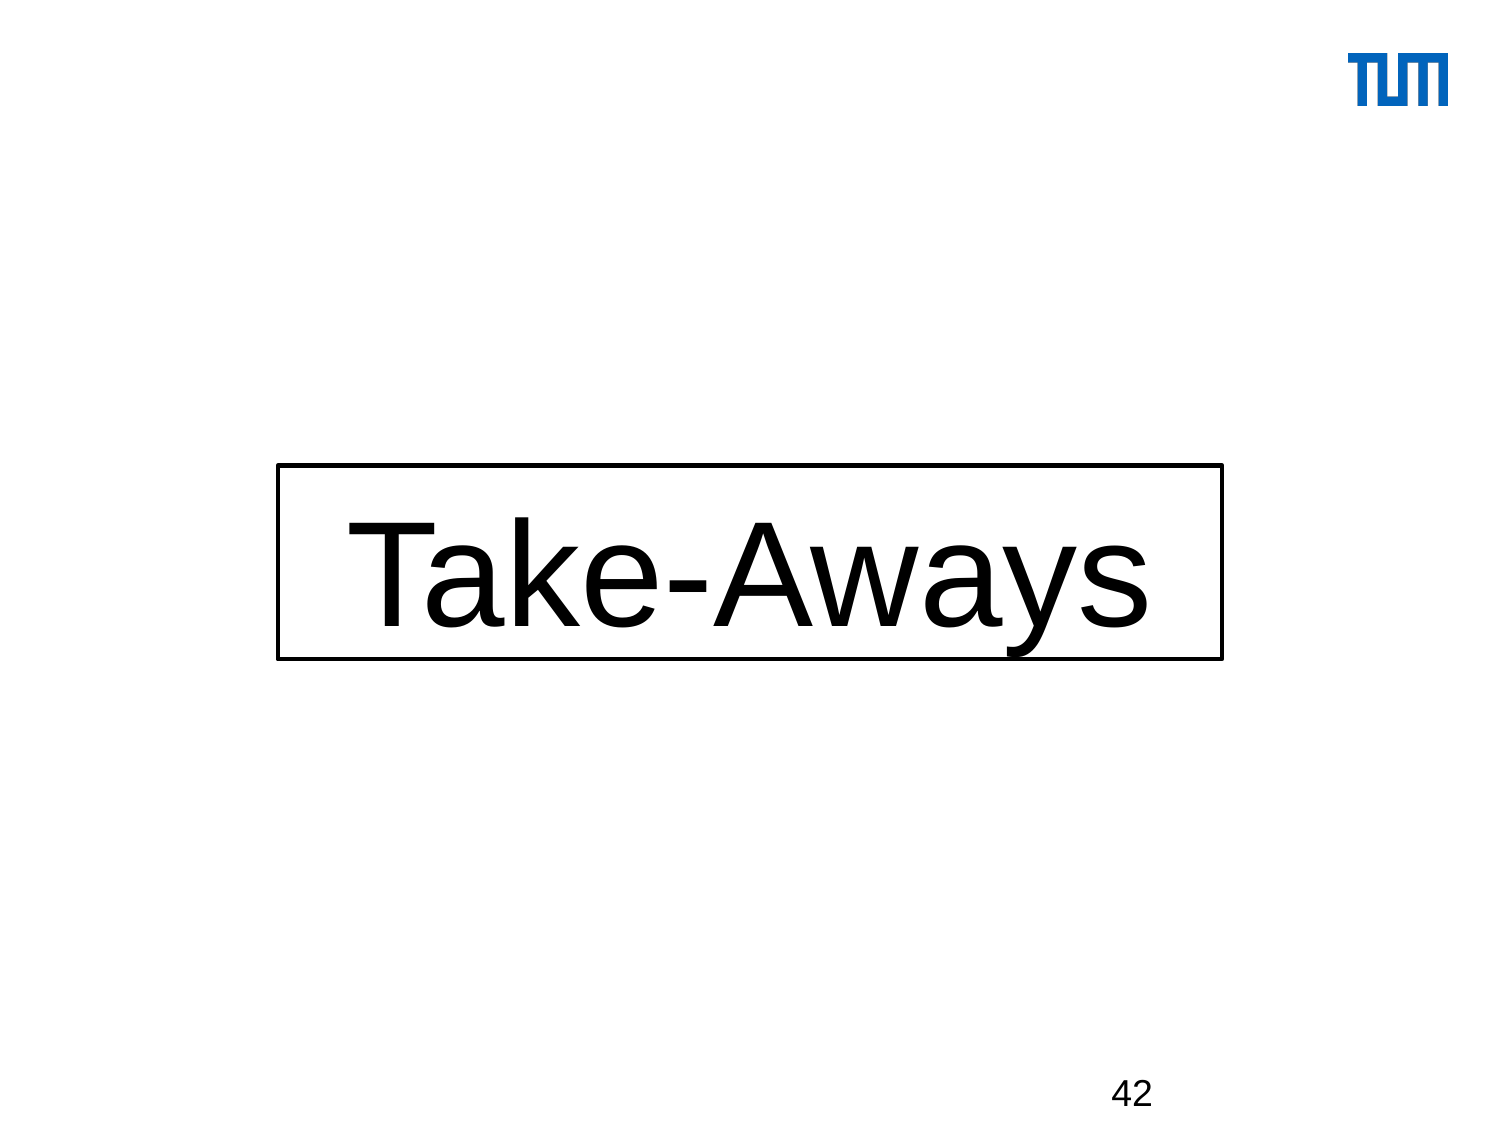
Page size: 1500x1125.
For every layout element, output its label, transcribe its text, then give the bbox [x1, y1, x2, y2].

text_box Take-Aways [277, 465, 1222, 660]
text_box <number> [1111, 1061, 1448, 1122]
picture [1348, 53, 1448, 106]
